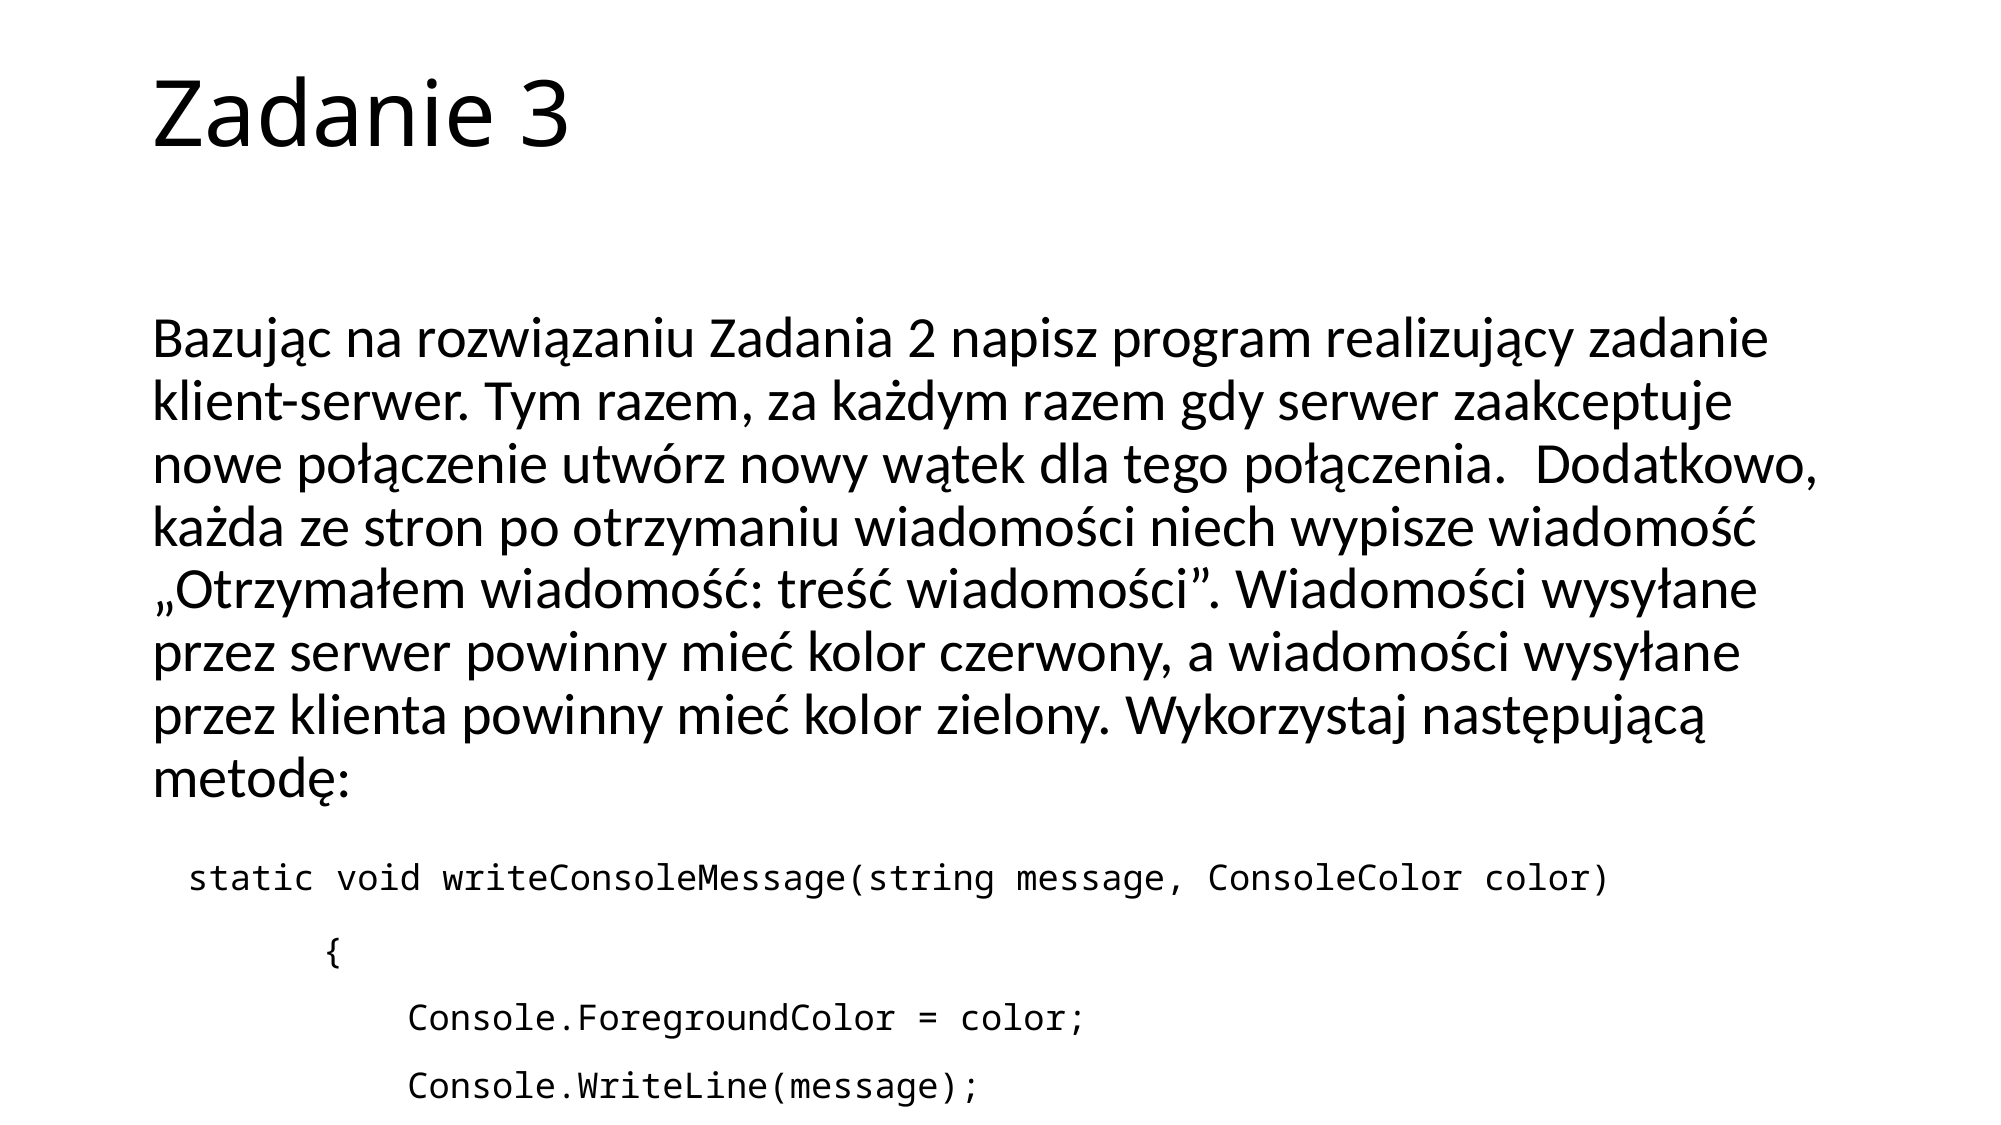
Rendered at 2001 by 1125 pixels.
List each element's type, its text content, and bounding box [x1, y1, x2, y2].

title Zadanie 3 [137, 59, 1863, 278]
list Bazując na rozwiązaniu Zadania 2 napisz program realizujący zadanie klient-serwer. Tym razem, za każdym razem gdy serwer zaakceptuje nowe połączenie utwórz nowy wątek dla tego połączenia. Dodatkowo, każda ze stron po otrzymaniu wiadomości niech wypisze wiadomość „Otrzymałem wiadomość: treść wiadomości”. Wiadomości wysyłane przez serwer powinny mieć kolor czerwony, a wiadomości wysyłane przez klienta powinny mieć kolor zielony. Wykorzystaj następującą metodę: static void writeConsoleMessage(string message, ConsoleColor color) { Console.ForegroundColor = color; Console.WriteLine(message); Console.ResetColor(); } Czy program działa zgodnie z Twoimi oczekiwaniami? Jakie są problemy takiego rozwiązania? Wnioski oraz kod źródłowy umieść w swoich notatkach. [137, 299, 1863, 1014]
